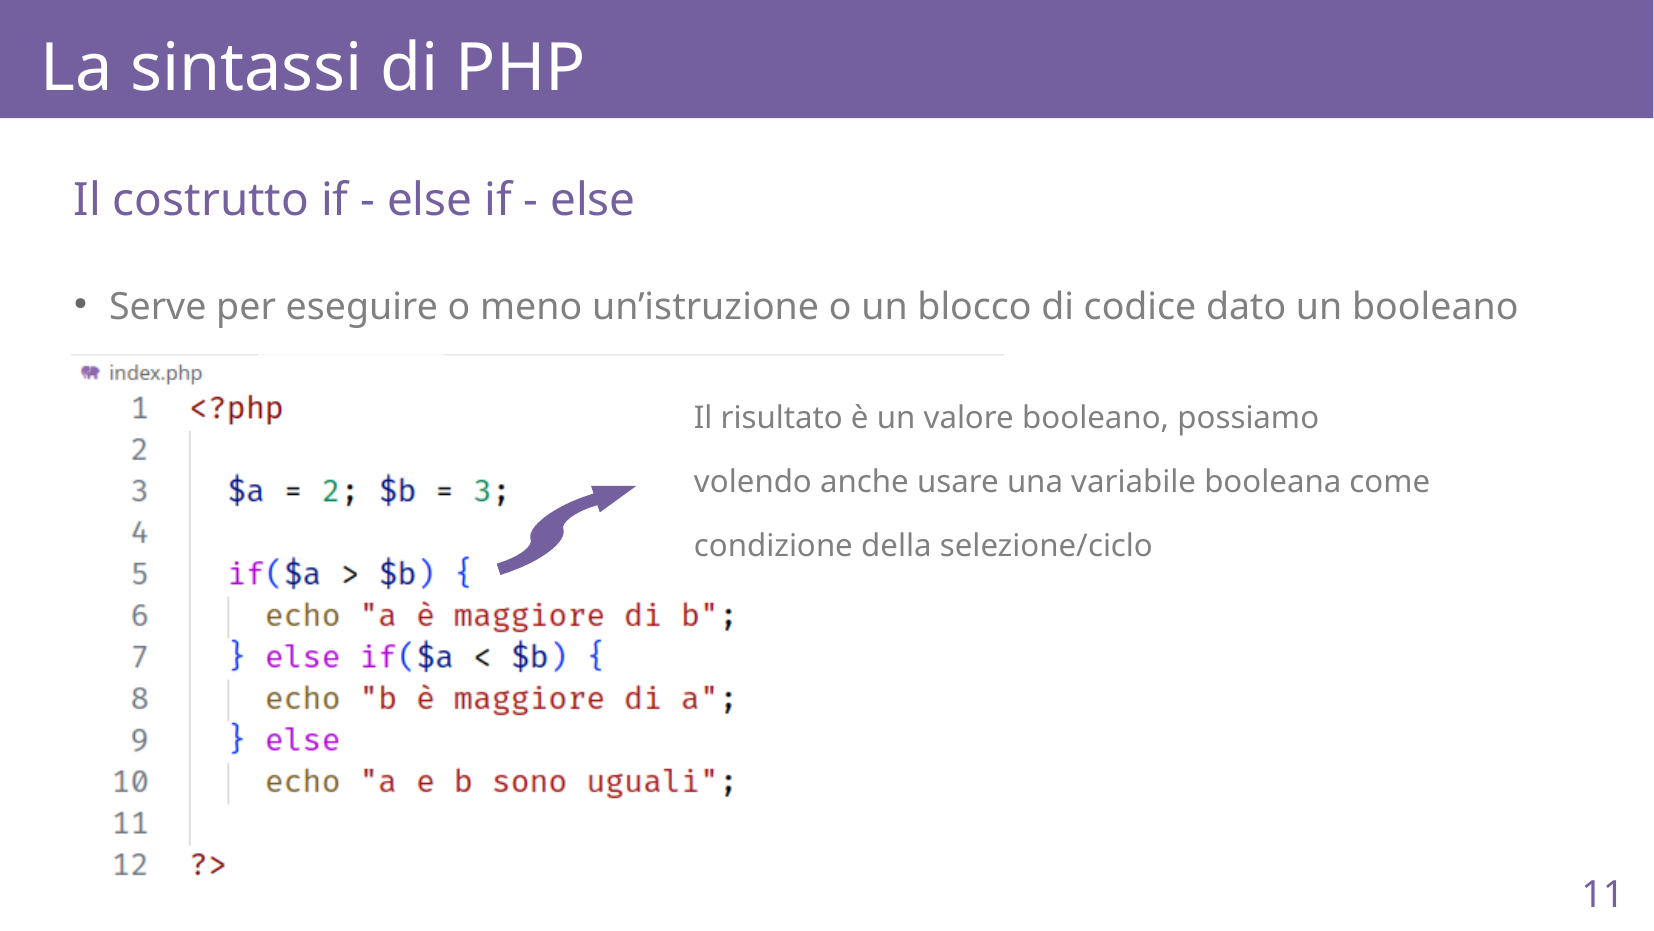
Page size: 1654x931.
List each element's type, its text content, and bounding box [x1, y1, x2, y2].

text_box La sintassi di PHP [25, 11, 523, 107]
text_box Il risultato è un valore booleano, possiamo volendo anche usare una variabile booleana come condizione della selezione/ciclo [679, 366, 1447, 562]
text_box Serve per eseguire o meno un’istruzione o un blocco di codice dato un booleano [59, 246, 1540, 355]
text_box [496, 485, 637, 575]
text_box Il costrutto if - else if - else [59, 158, 1107, 229]
text_box [0, 0, 1654, 119]
picture [71, 354, 1004, 886]
text_box <numero> [1513, 860, 1654, 931]
